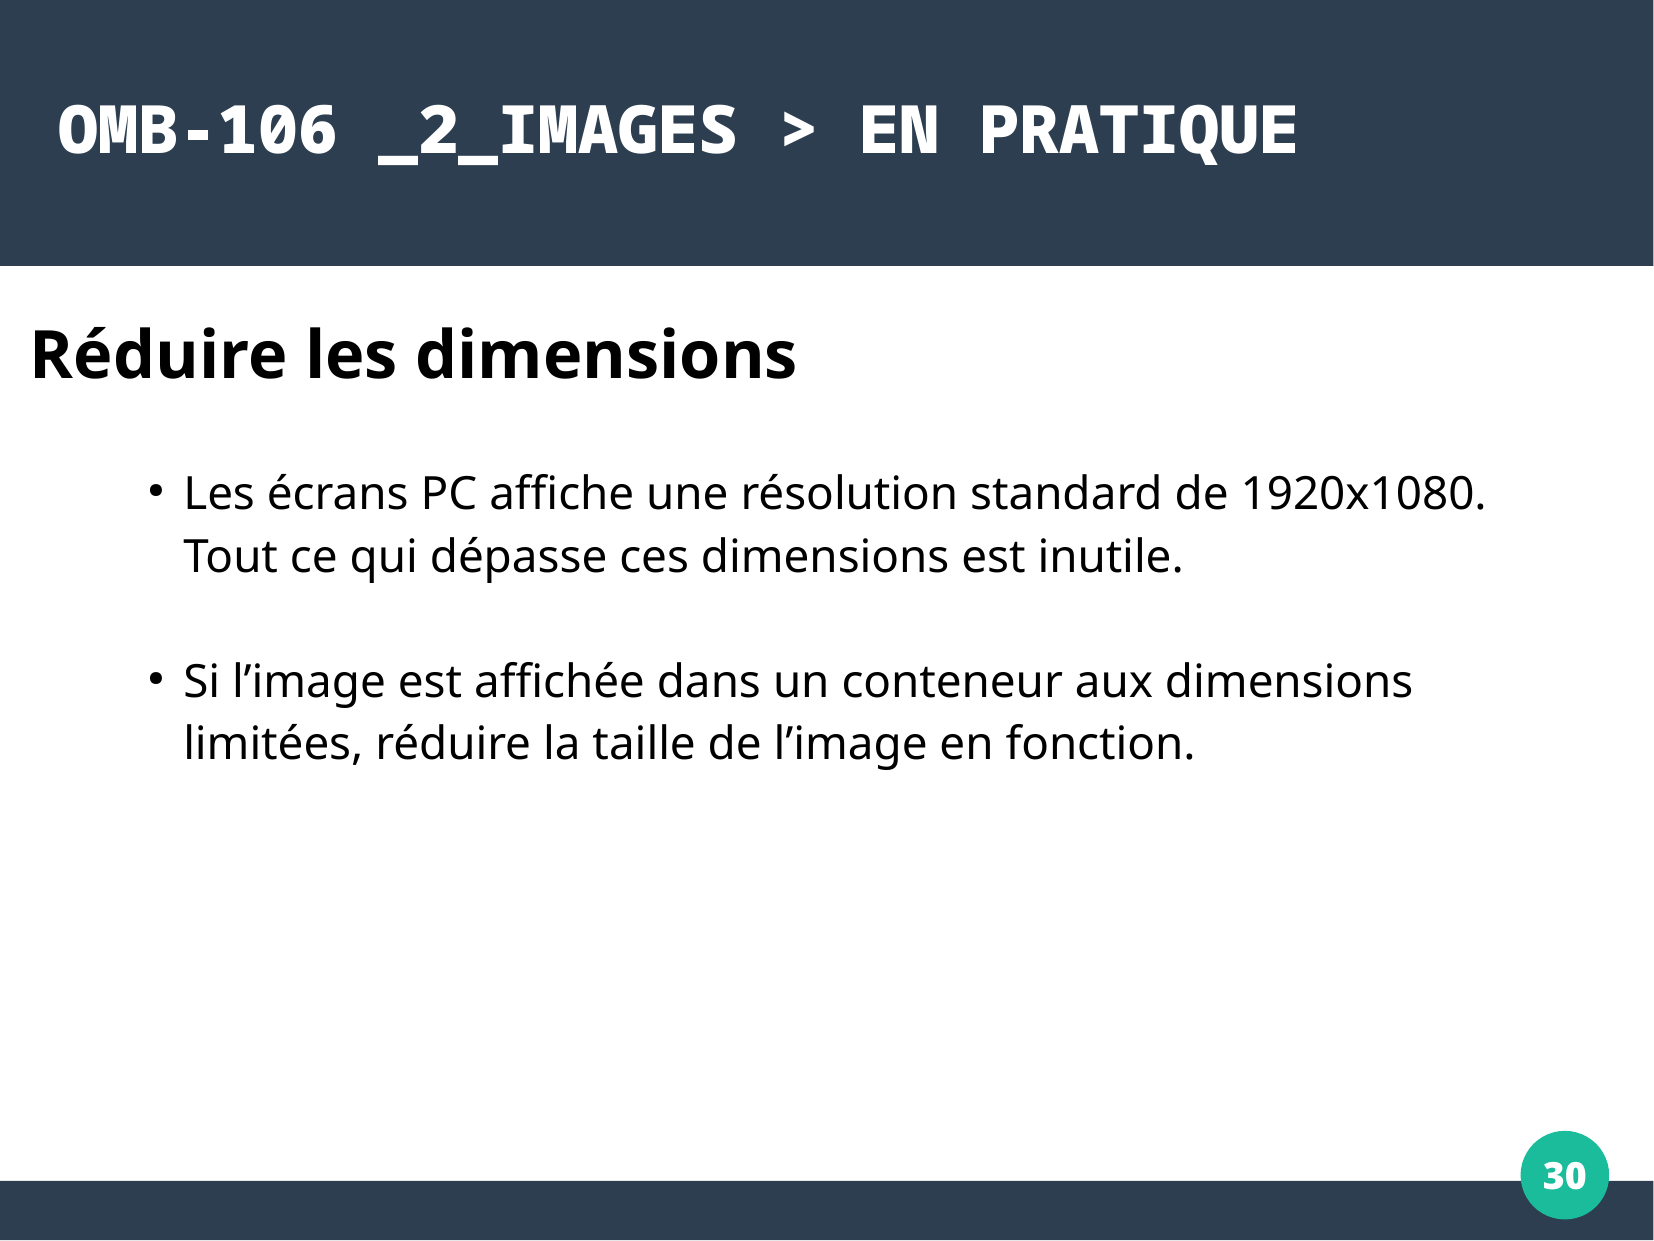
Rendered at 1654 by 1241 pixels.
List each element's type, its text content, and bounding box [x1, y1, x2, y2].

title OMB-106 _2_IMAGES > EN PRATIQUE [58, 49, 1595, 207]
text_box Réduire les dimensions Les écrans PC affiche une résolution standard de 1920x1080. Tout ce qui dépasse ces dimensions est inutile. Si l’image est affichée dans un conteneur aux dimensions limitées, réduire la taille de l’image en fonction. [15, 300, 1621, 1111]
